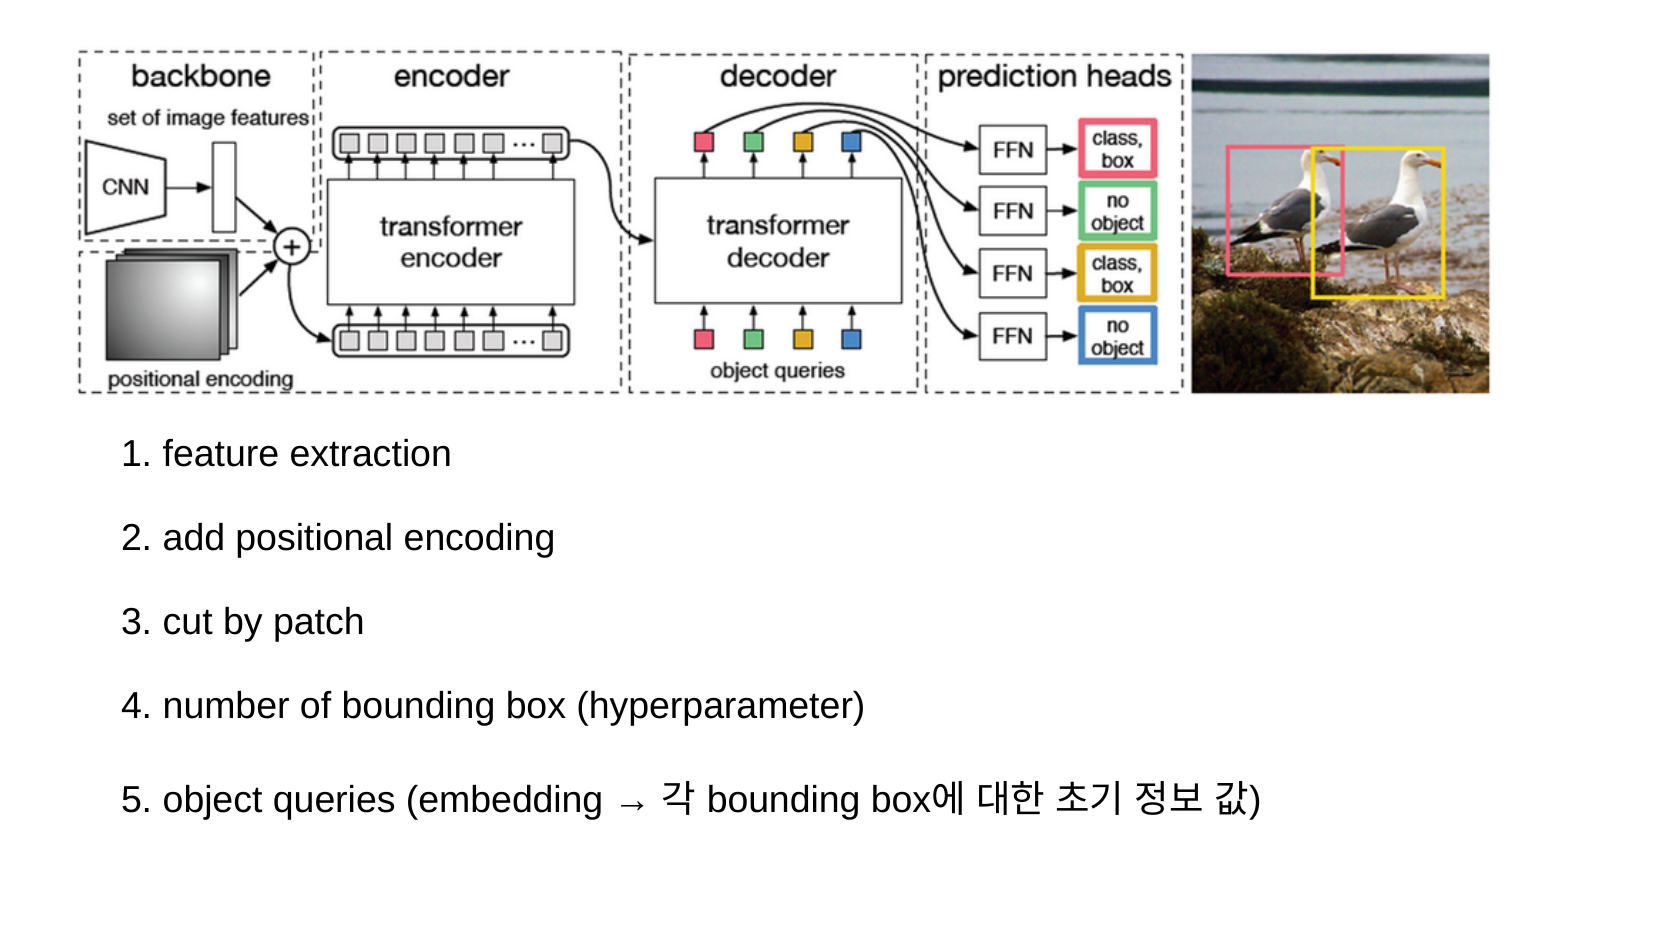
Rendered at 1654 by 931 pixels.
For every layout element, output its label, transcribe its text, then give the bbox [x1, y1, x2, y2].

picture [35, 20, 1545, 449]
text_box 1. feature extraction 2. add positional encoding 3. cut by patch 4. number of bounding box (hyperparameter) 5. object queries (embedding → 각 bounding box에 대한 초기 정보 값) [106, 425, 1524, 880]
